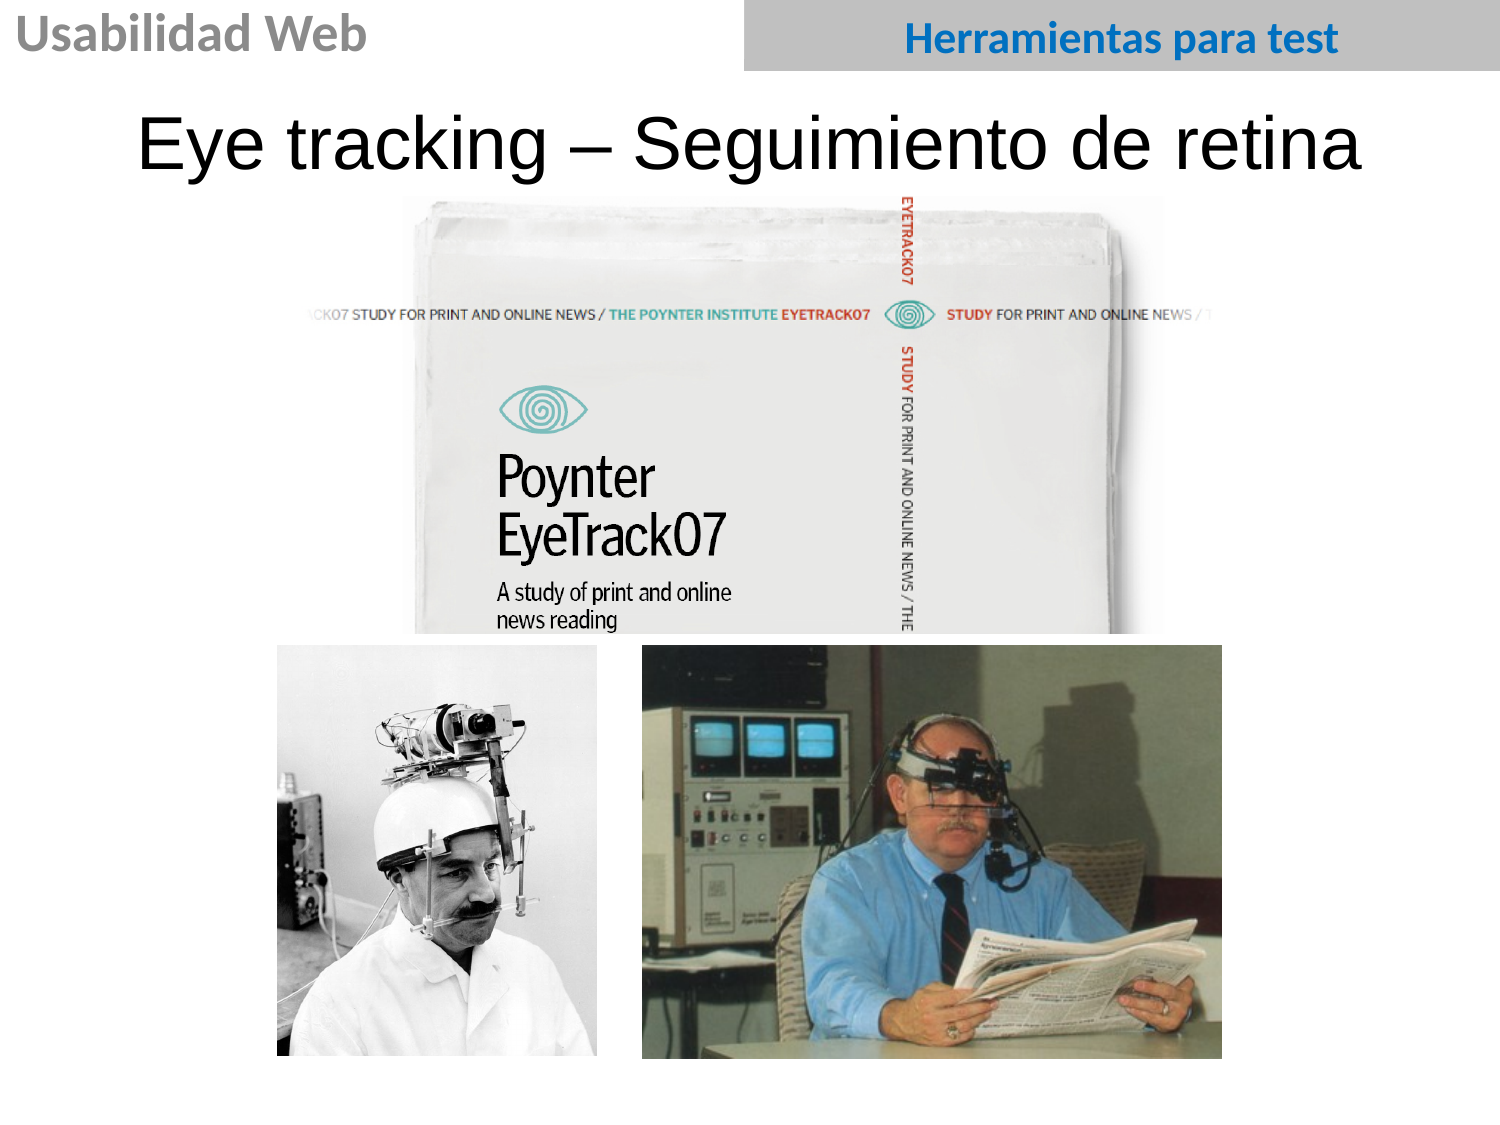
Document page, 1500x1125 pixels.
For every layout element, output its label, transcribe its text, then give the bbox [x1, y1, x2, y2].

picture [268, 196, 1223, 634]
picture [642, 645, 1223, 1059]
text_box Eye tracking – Seguimiento de retina [75, 60, 1425, 233]
title Herramientas para test [744, 0, 1500, 71]
title Usabilidad Web [0, 0, 745, 60]
picture [277, 645, 597, 1056]
